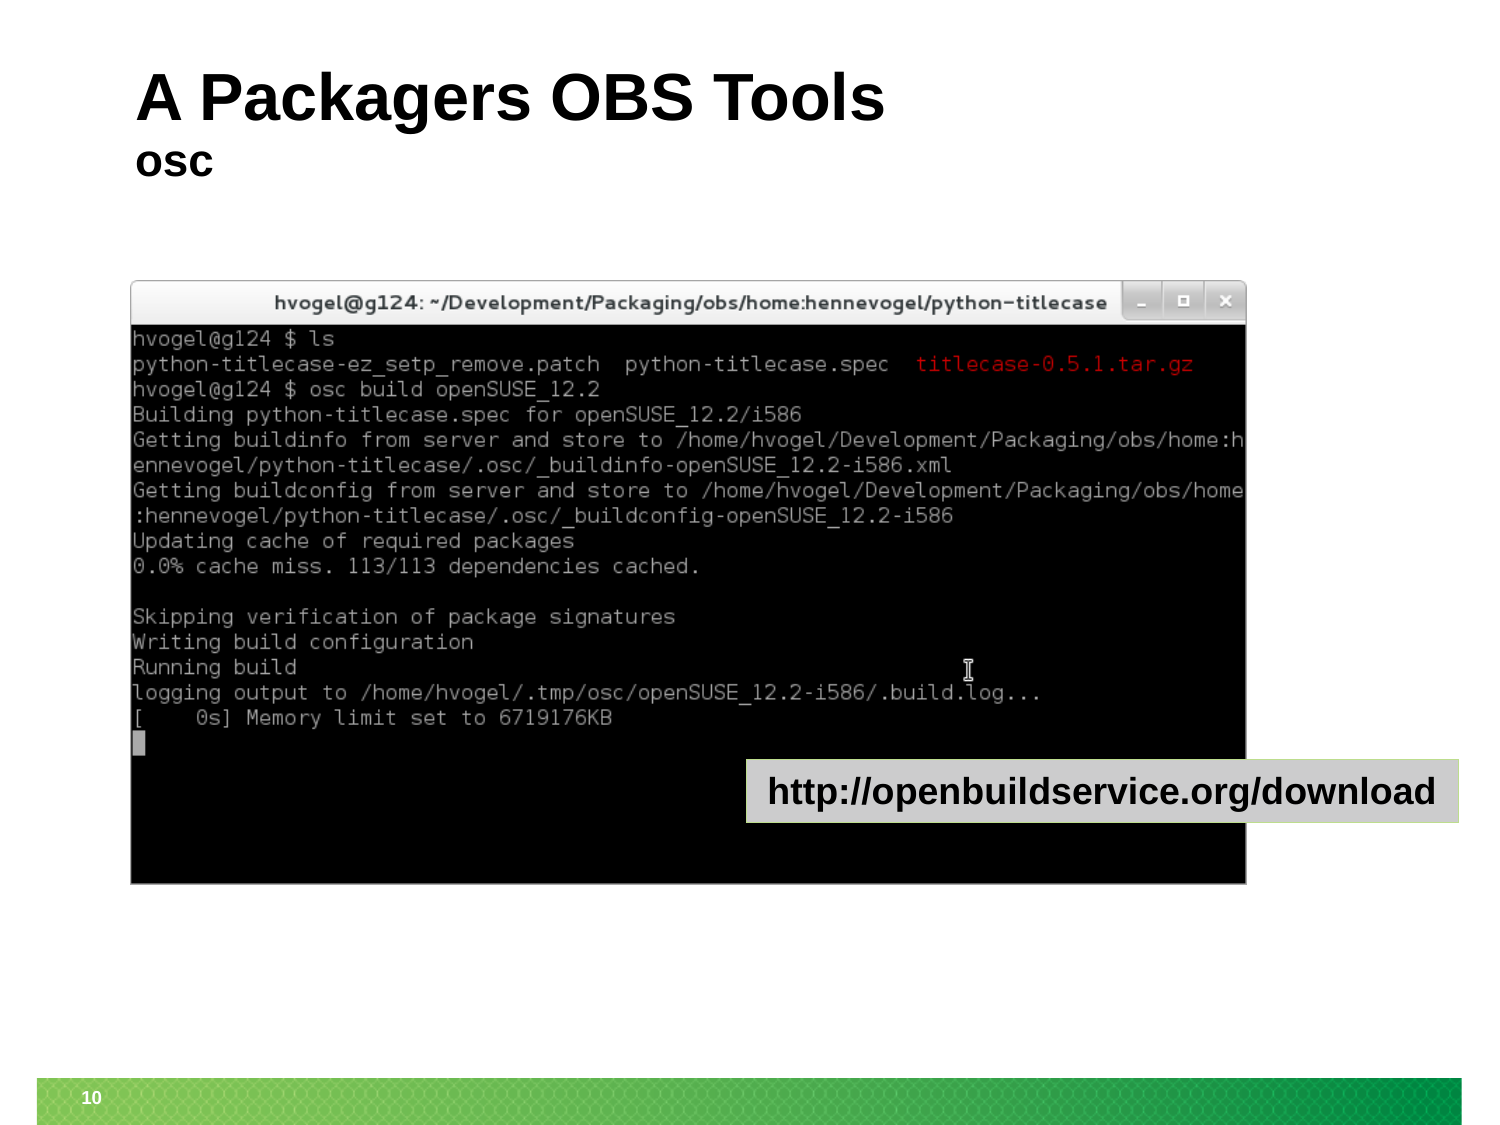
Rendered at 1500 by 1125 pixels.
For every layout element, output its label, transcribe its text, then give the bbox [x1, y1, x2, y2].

picture [36, 1078, 1462, 1125]
picture [130, 280, 1247, 886]
text_box http://openbuildservice.org/download [746, 759, 1459, 823]
title A Packagers OBS Tools osc [135, 41, 1372, 204]
